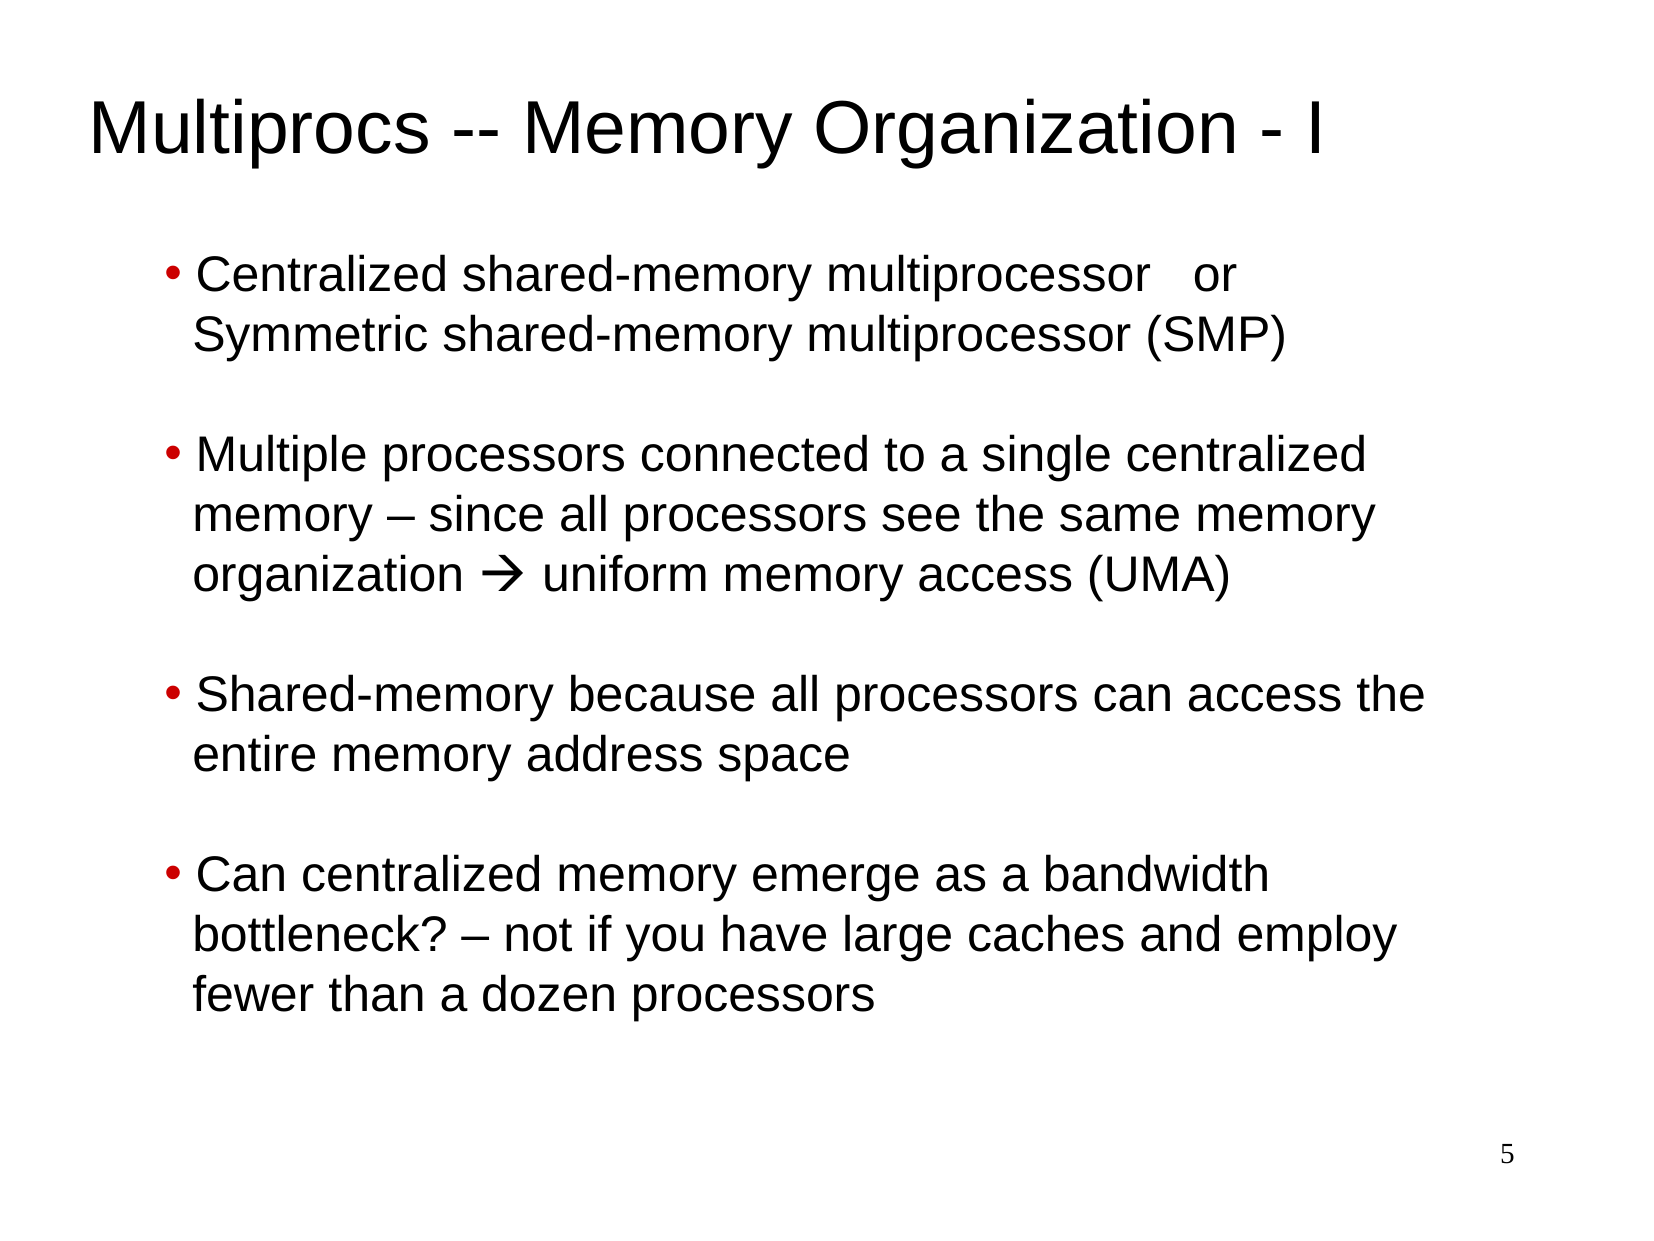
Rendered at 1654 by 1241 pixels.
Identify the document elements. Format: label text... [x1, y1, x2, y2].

text_box <number> [1184, 1129, 1530, 1213]
text_box Centralized shared-memory multiprocessor or Symmetric shared-memory multiprocessor (SMP) Multiple processors connected to a single centralized memory – since all processors see the same memory organization  uniform memory access (UMA) Shared-memory because all processors can access the entire memory address space Can centralized memory emerge as a bandwidth bottleneck? – not if you have large caches and employ fewer than a dozen processors [149, 234, 1442, 1030]
text_box Multiprocs -- Memory Organization - I [73, 71, 1342, 177]
